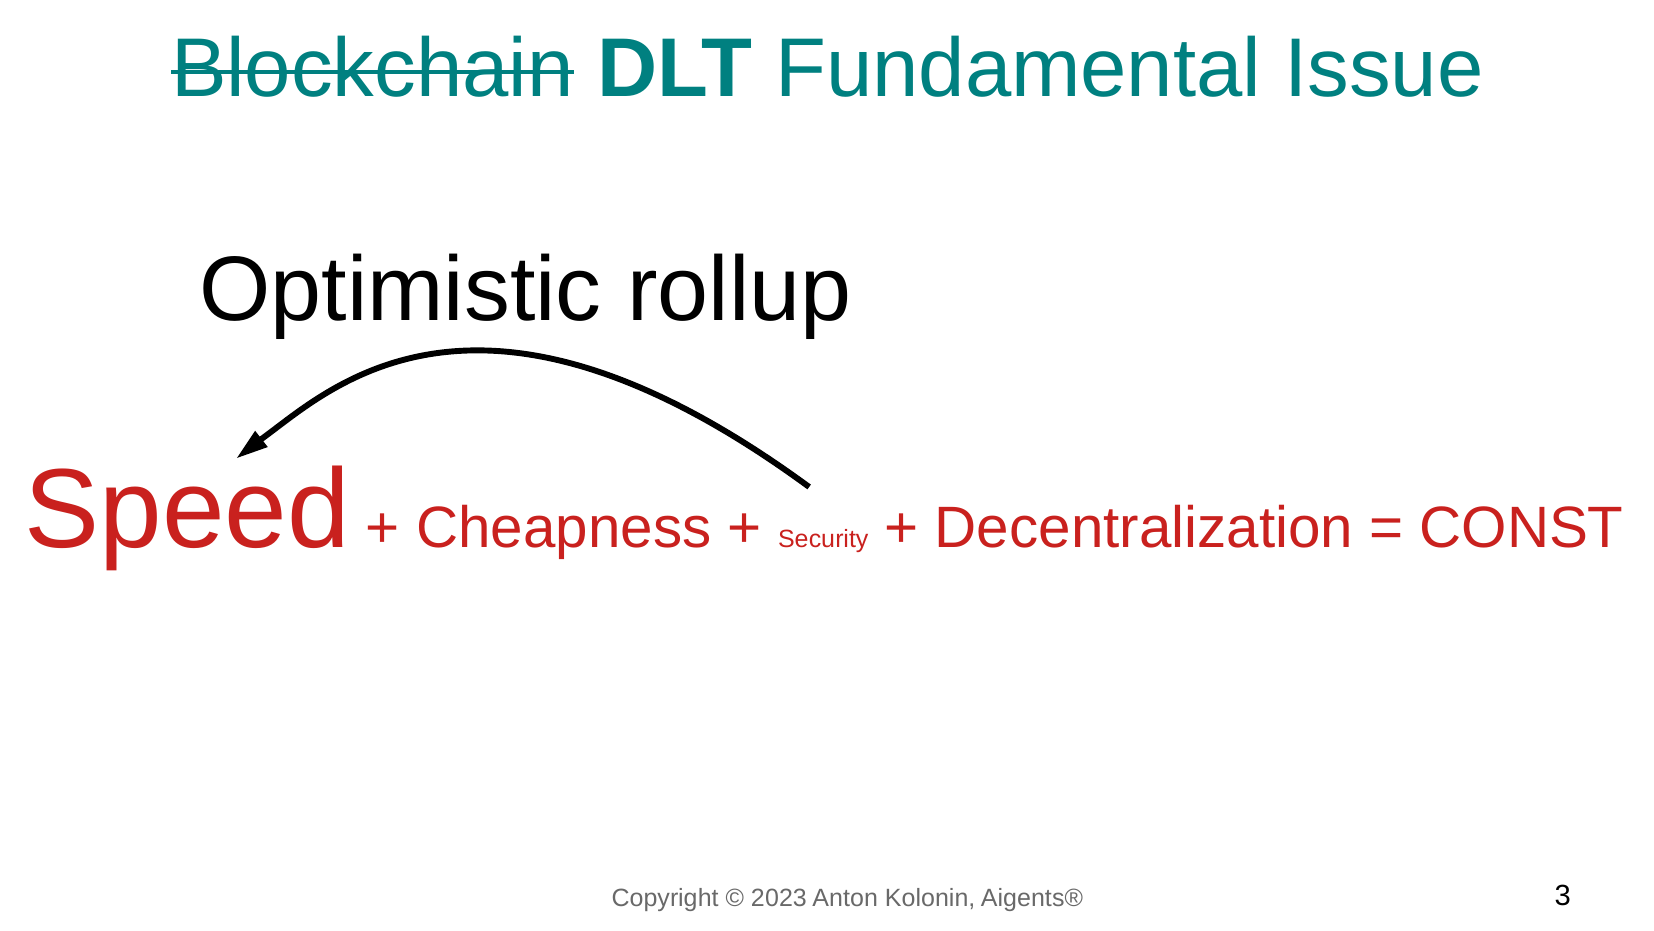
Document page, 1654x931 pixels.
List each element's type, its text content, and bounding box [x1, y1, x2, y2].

text_box Optimistic rollup [184, 229, 868, 348]
text_box Blockchain DLT Fundamental Issue [0, 0, 1630, 135]
text_box Speed + Cheapness + Security + Decentralization = CONST [9, 438, 1654, 579]
